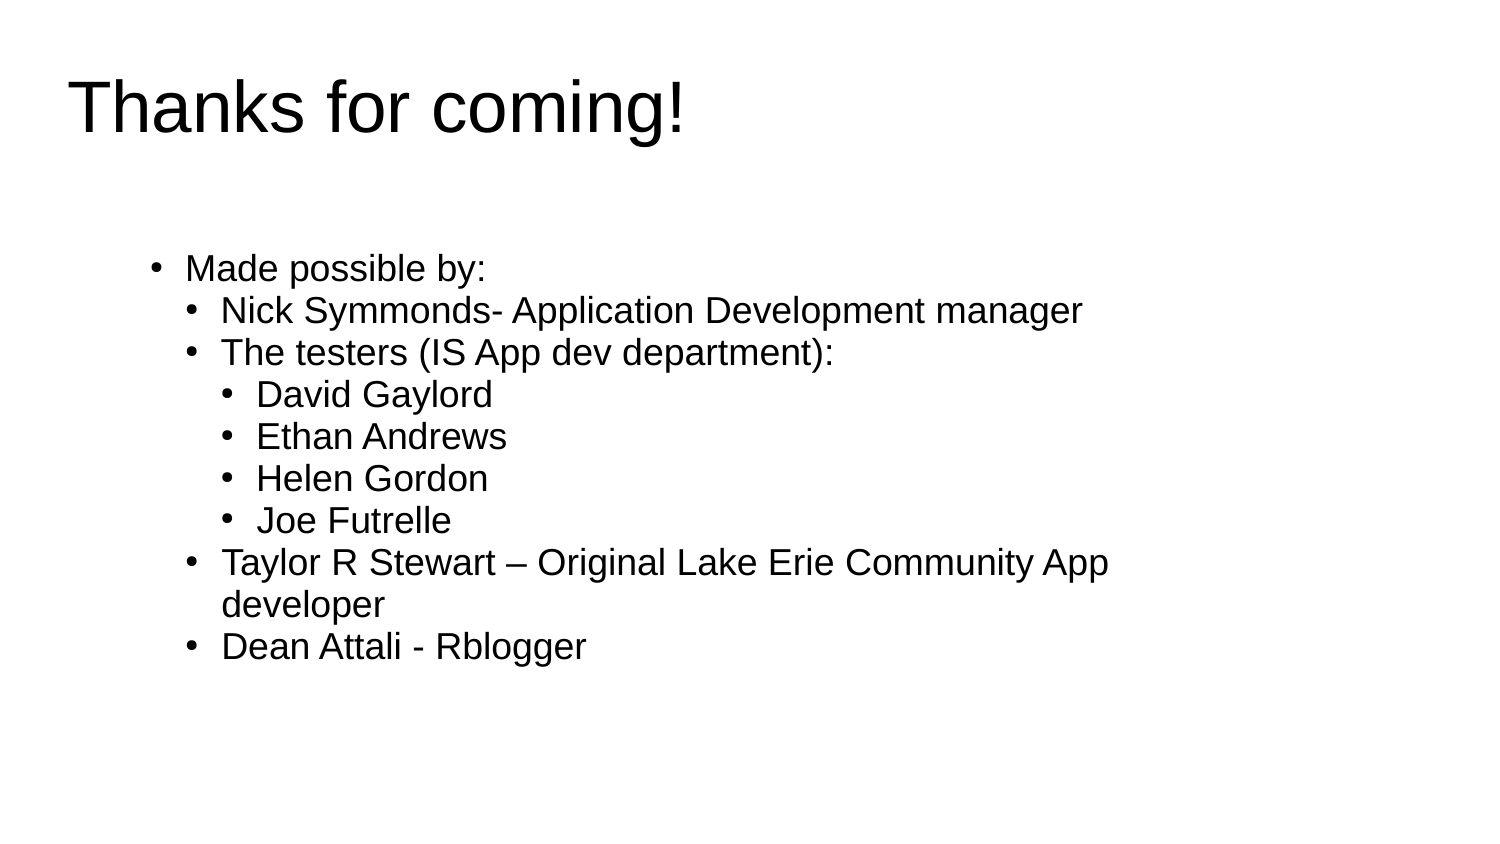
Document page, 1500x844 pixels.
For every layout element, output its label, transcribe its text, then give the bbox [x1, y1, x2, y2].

title Thanks for coming! [64, 57, 1426, 201]
title [120, 225, 992, 410]
text_box Made possible by: Nick Symmonds- Application Development manager The testers (IS App dev department): David Gaylord Ethan Andrews Helen Gordon Joe Futrelle Taylor R Stewart – Original Lake Erie Community App developer Dean Attali - Rblogger [135, 240, 1291, 675]
